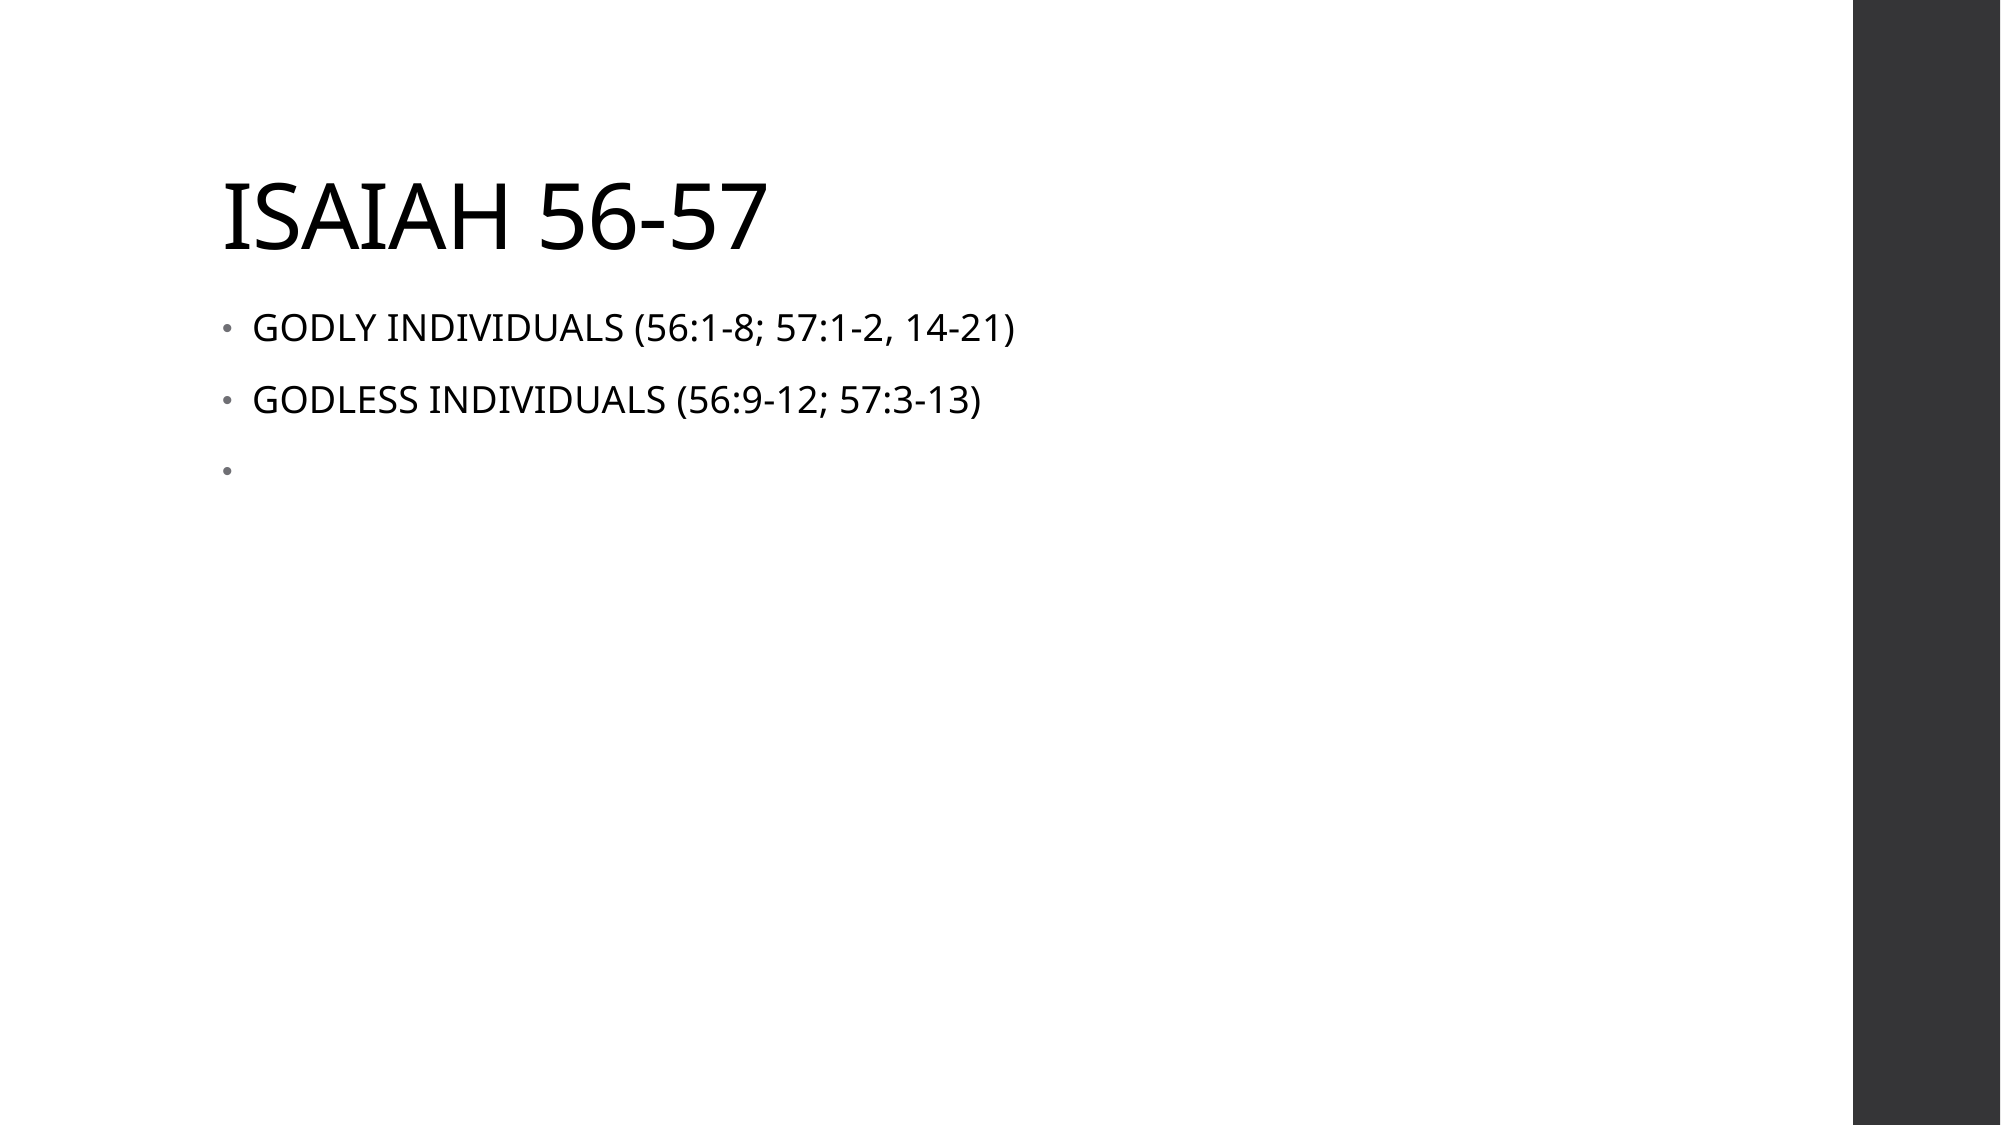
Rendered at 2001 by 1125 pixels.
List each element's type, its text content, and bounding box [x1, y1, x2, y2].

list GODLY INDIVIDUALS (56:1-8; 57:1-2, 14-21) GODLESS INDIVIDUALS (56:9-12; 57:3-13) [206, 299, 1617, 1014]
title ISAIAH 56-57 [206, 60, 1797, 278]
